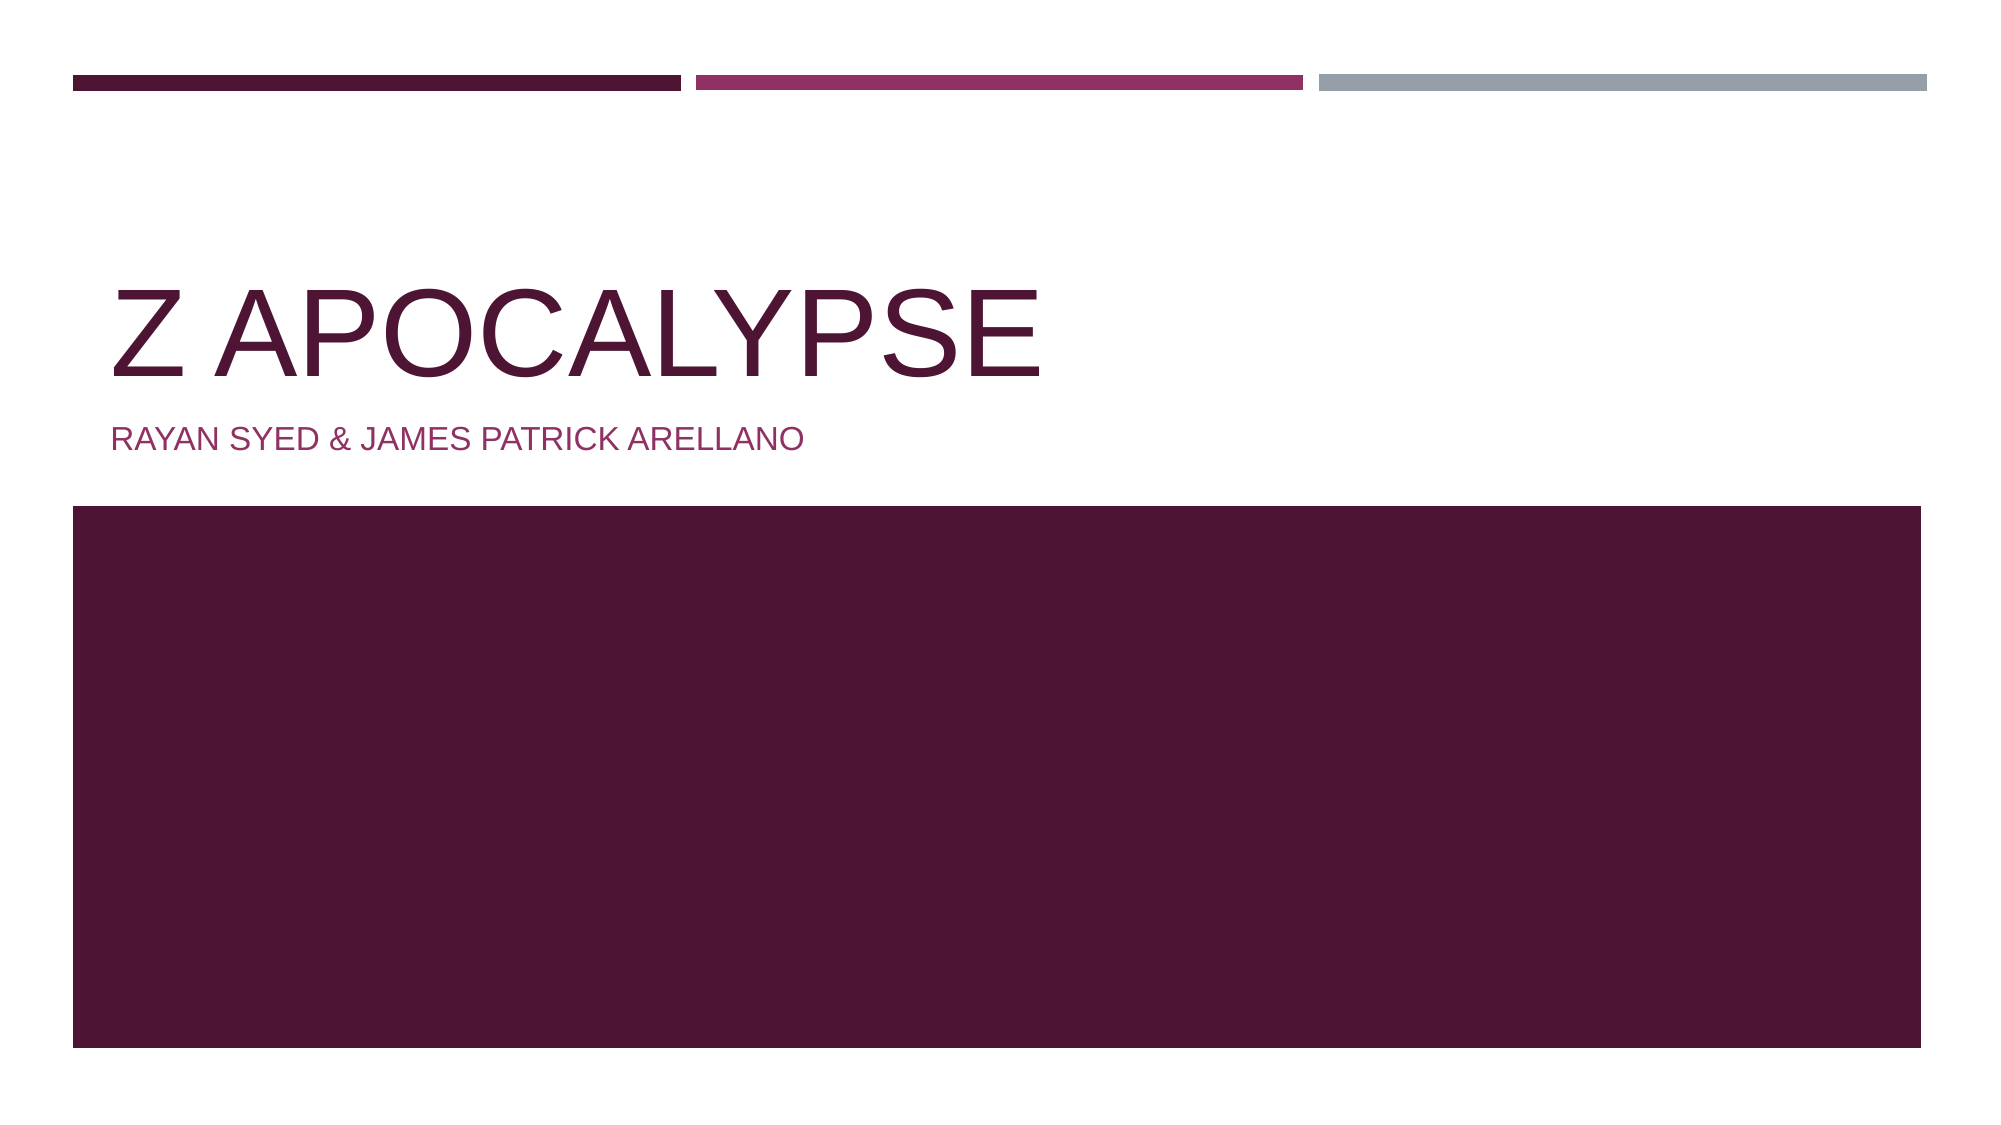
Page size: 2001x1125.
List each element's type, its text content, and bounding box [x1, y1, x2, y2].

title Z Apocalypse [95, 167, 1899, 409]
subtitle Rayan Syed & James Patrick Arellano [95, 409, 1899, 507]
